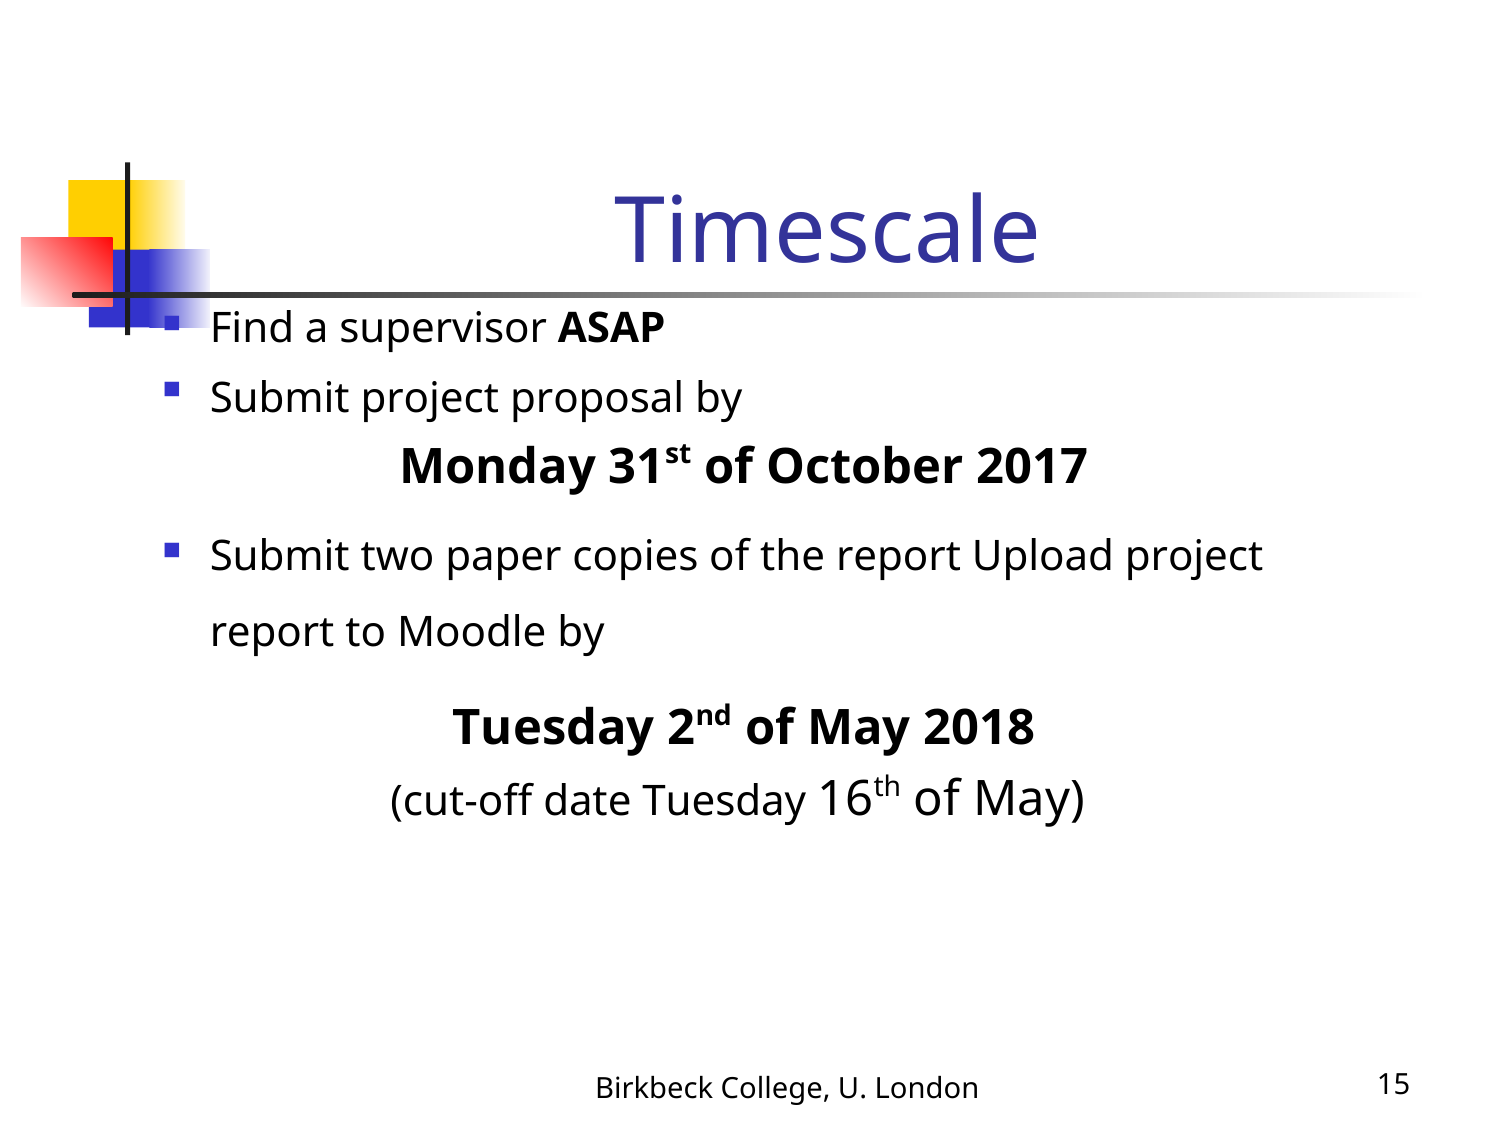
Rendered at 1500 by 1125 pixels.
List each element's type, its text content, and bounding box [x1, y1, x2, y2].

title Timescale [188, 101, 1468, 289]
list Find a supervisor ASAP Submit project proposal by Monday 31st of October 2017 Submit two paper copies of the report Upload project report to Moodle by Tuesday 2nd of May 2018 (cut-off date Tuesday 16th of May) [147, 293, 1341, 837]
text_box Birkbeck College, U. London [549, 1037, 1026, 1113]
text_box <number> [1112, 1037, 1426, 1113]
